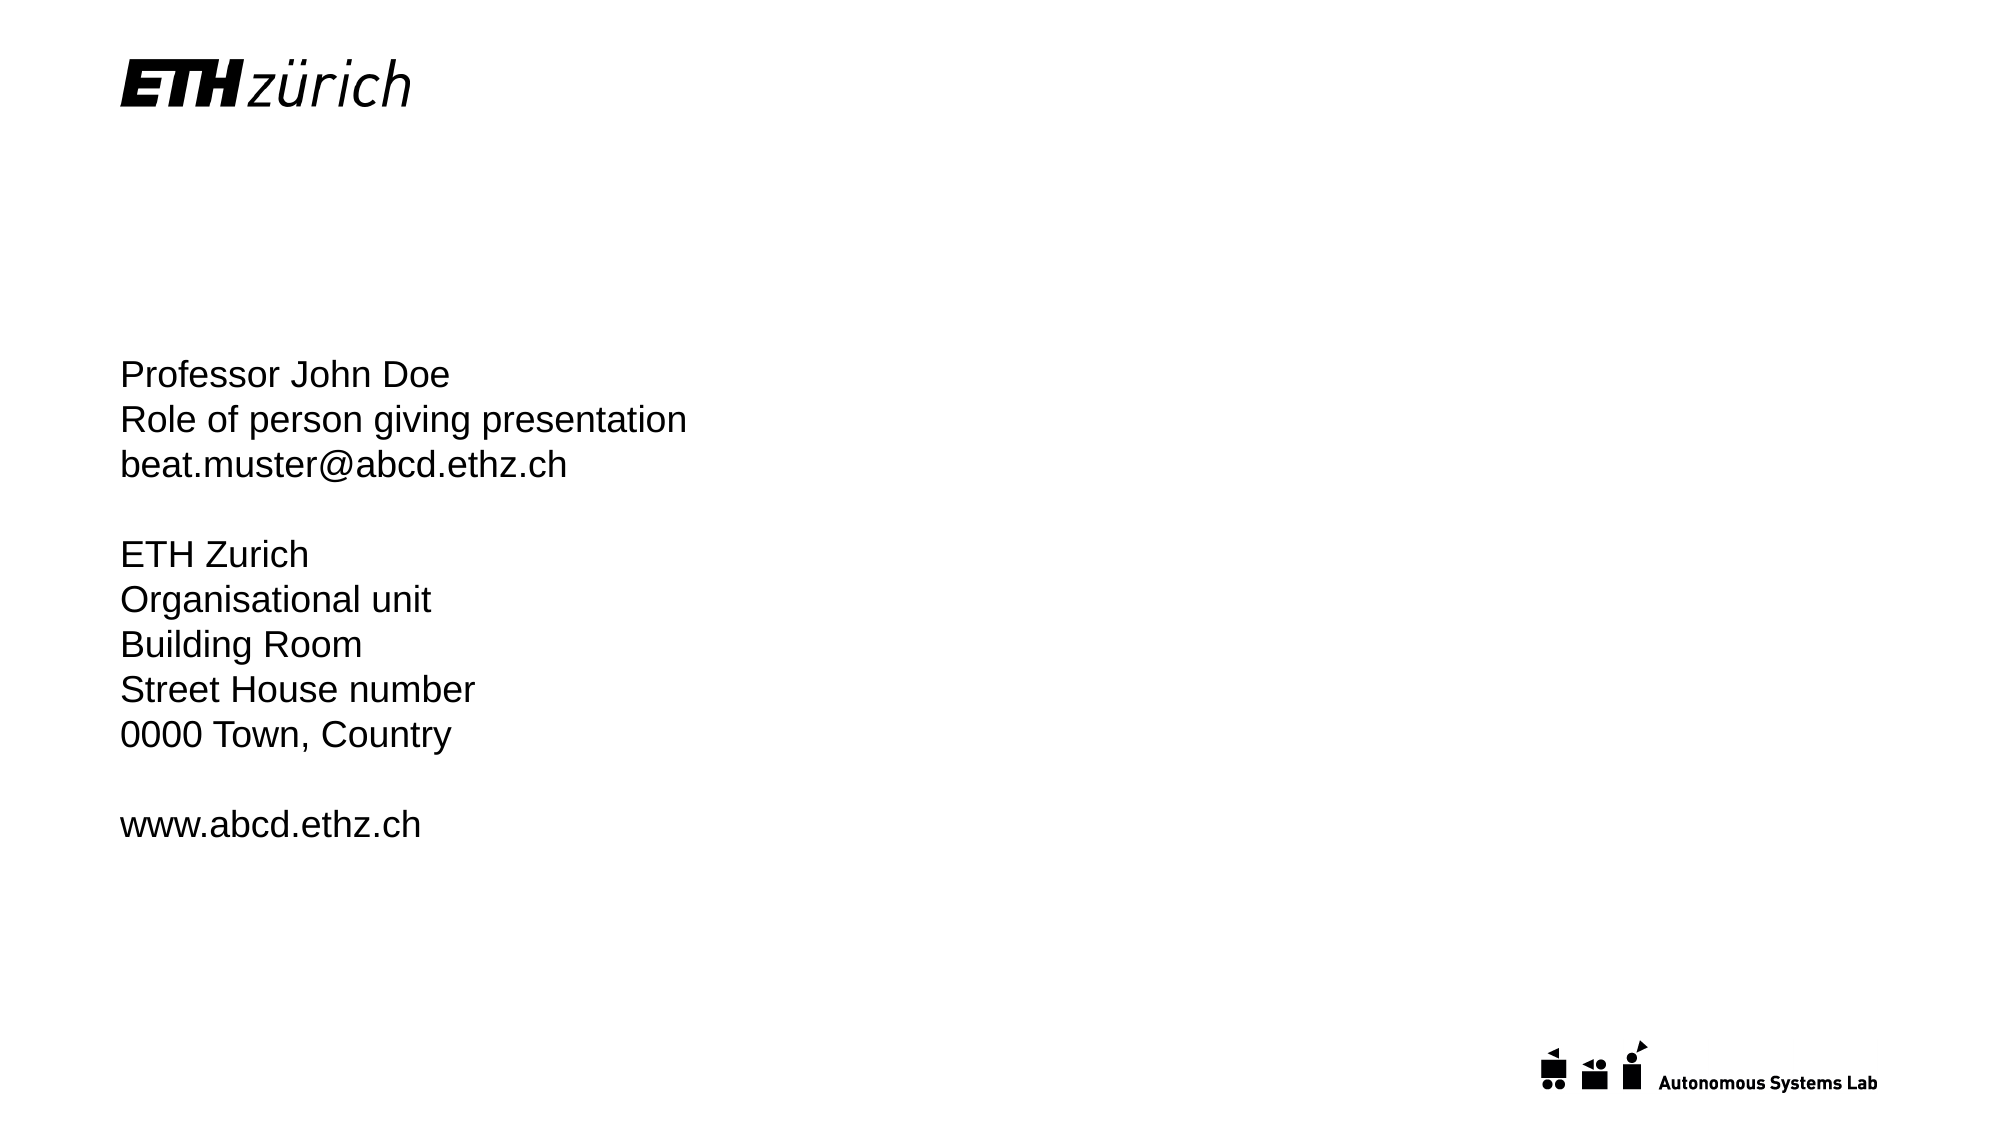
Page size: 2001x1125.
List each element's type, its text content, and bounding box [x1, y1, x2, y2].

list Professor John Doe Role of person giving presentation beat.muster@abcd.ethz.ch ETH Zurich Organisational unit Building Room Street House number 0000 Town, Country www.abcd.ethz.ch [120, 350, 1880, 1000]
picture [120, 59, 410, 107]
